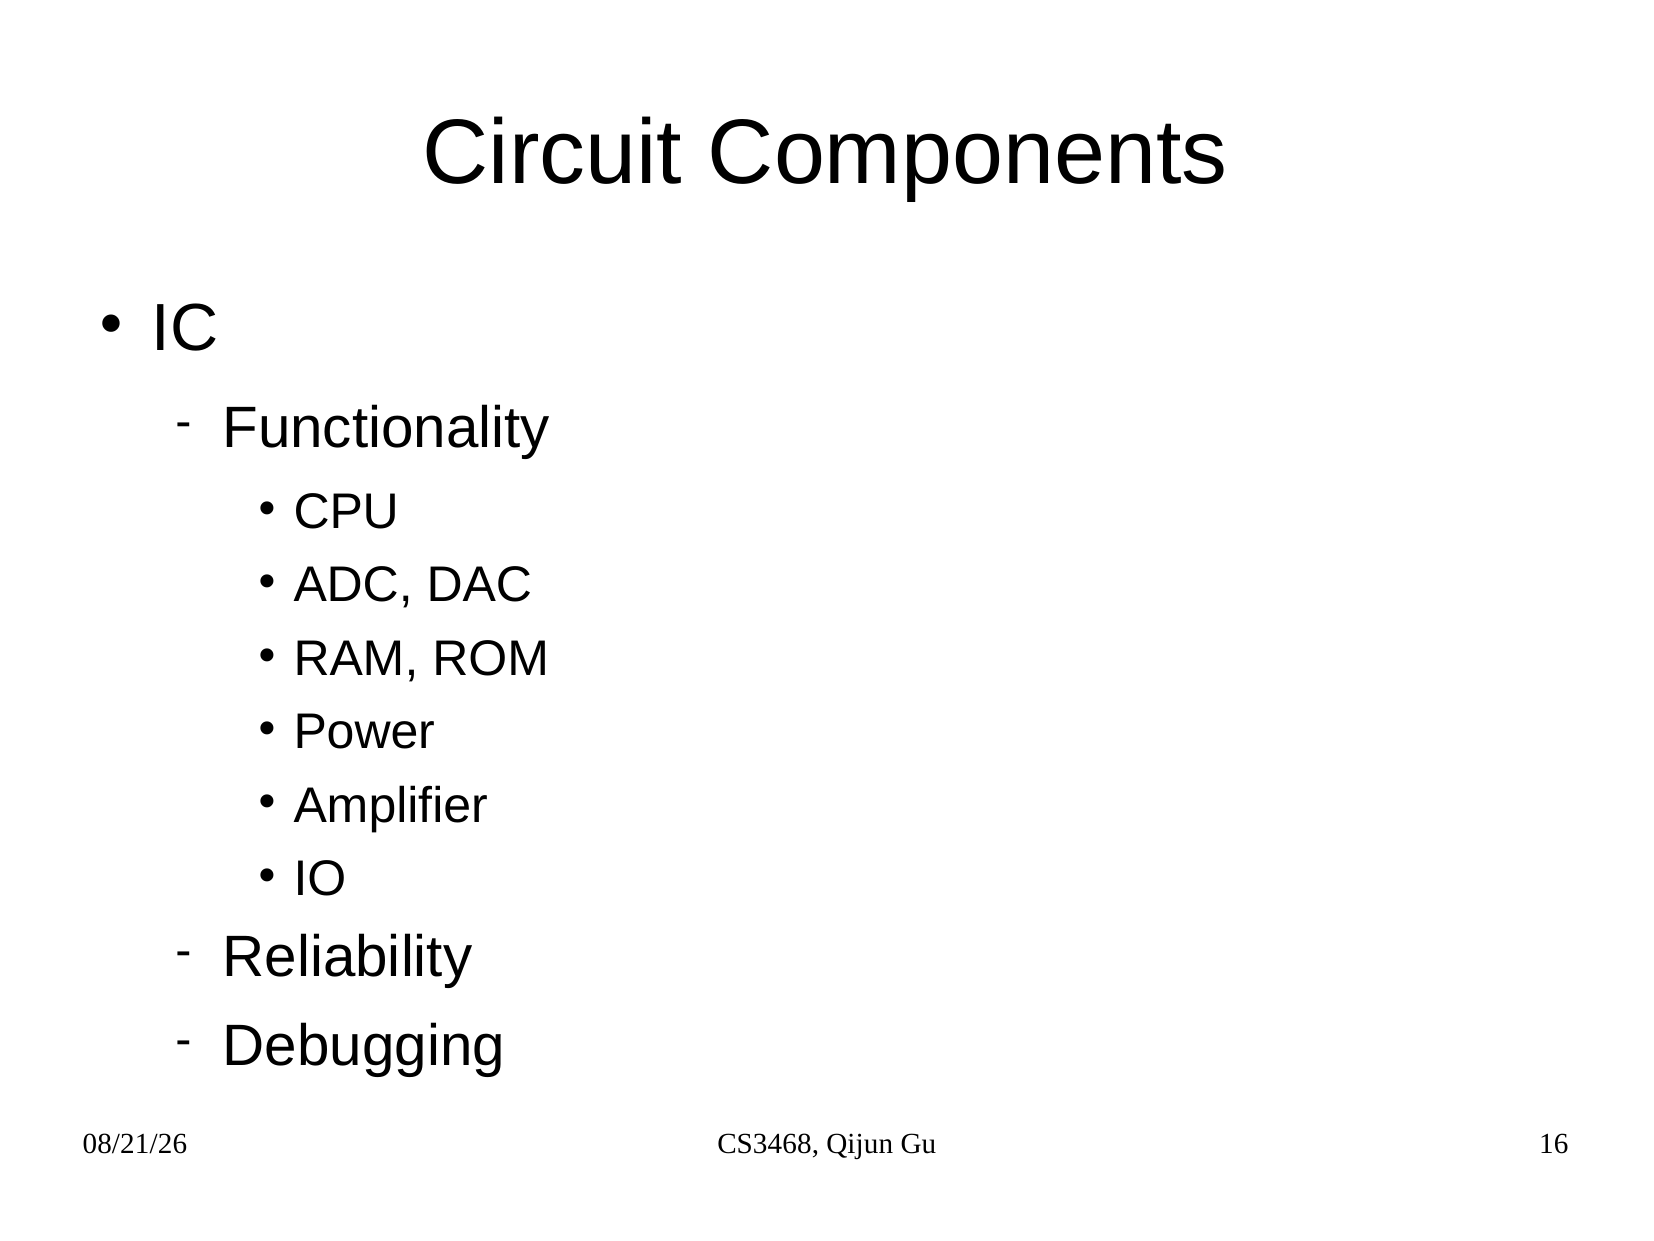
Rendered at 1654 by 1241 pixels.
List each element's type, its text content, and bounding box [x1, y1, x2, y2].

list IC Functionality CPU ADC, DAC RAM, ROM Power Amplifier IO Reliability Debugging [82, 290, 1569, 1092]
title Circuit Components [82, 56, 1569, 248]
